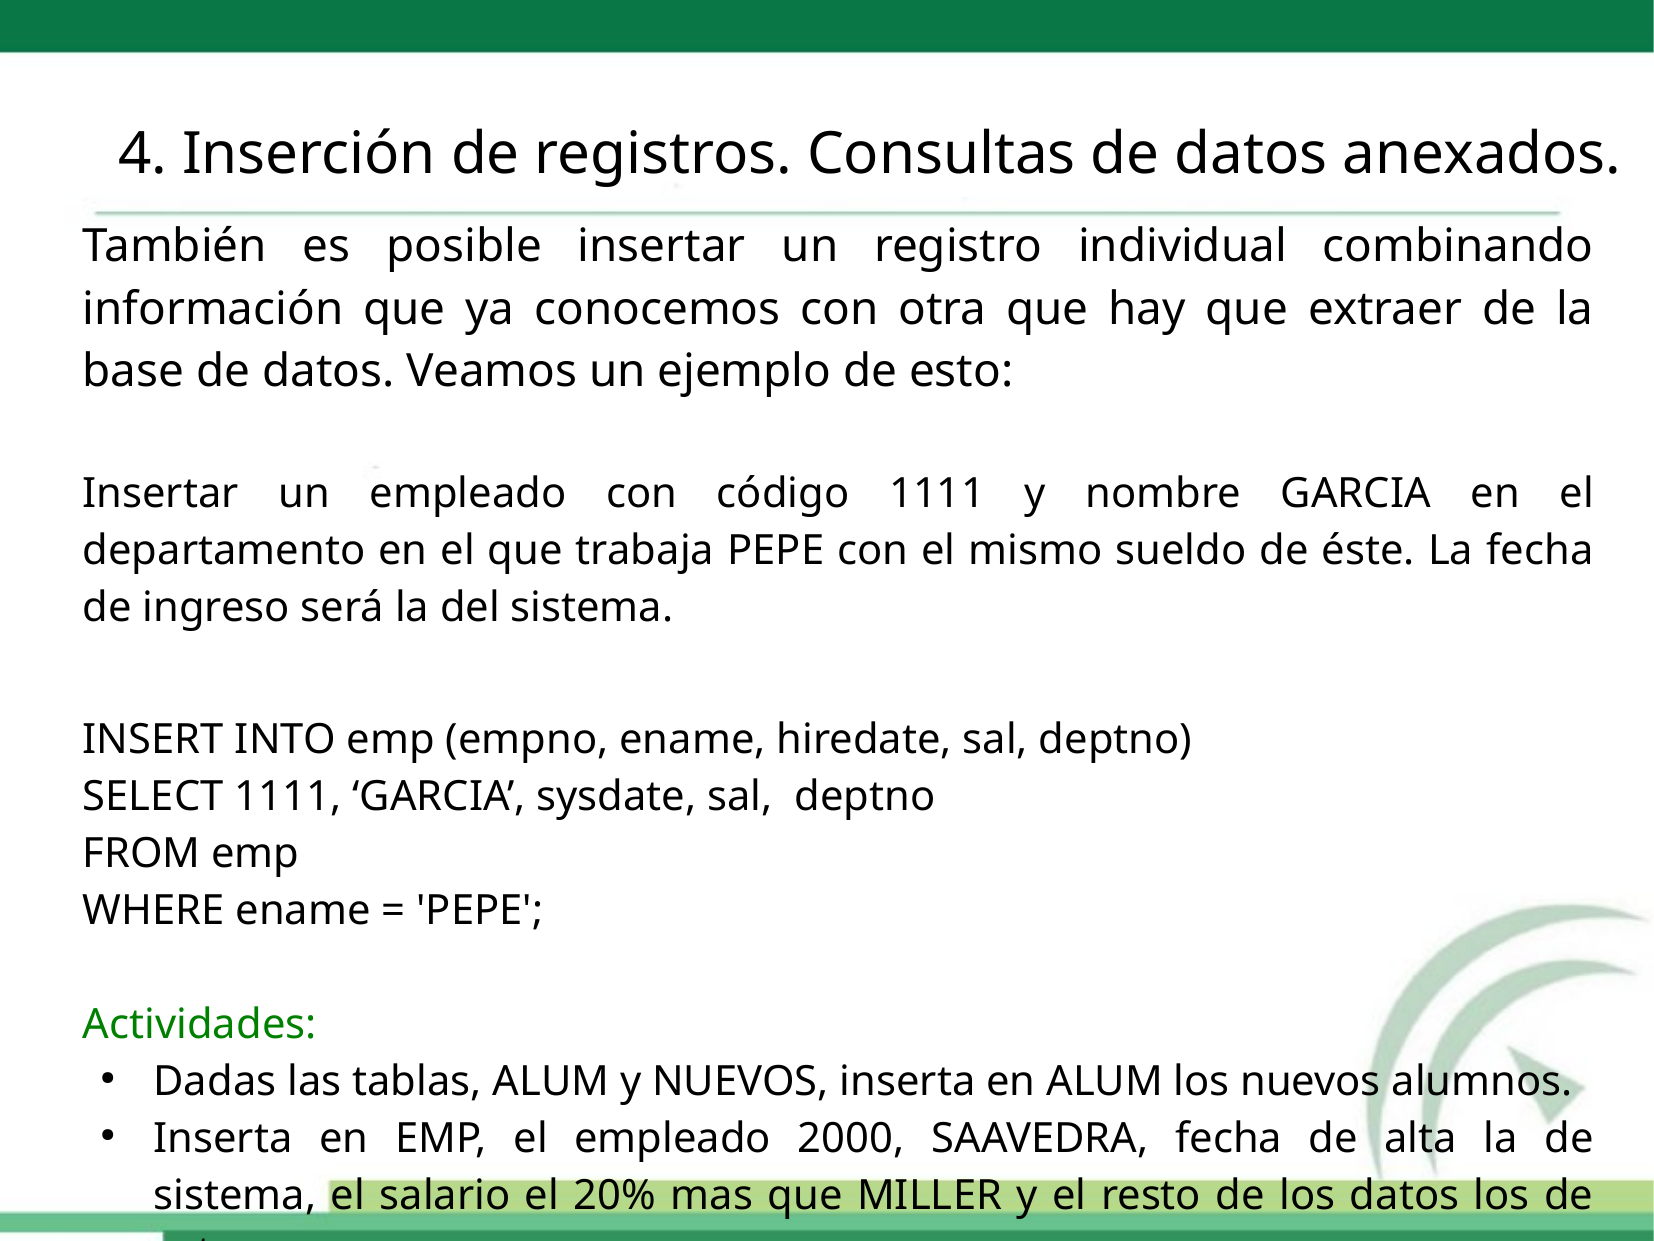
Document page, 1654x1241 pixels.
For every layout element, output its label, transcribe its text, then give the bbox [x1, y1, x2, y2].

picture [0, 0, 1654, 1241]
title 4. Inserción de registros. Consultas de datos anexados. [118, 46, 1654, 254]
list También es posible insertar un registro individual combinando información que ya conocemos con otra que hay que extraer de la base de datos. Veamos un ejemplo de esto: Insertar un empleado con código 1111 y nombre GARCIA en el departamento en el que trabaja PEPE con el mismo sueldo de éste. La fecha de ingreso será la del sistema. INSERT INTO emp (empno, ename, hiredate, sal, deptno) SELECT 1111, ‘GARCIA’, sysdate, sal, deptno FROM emp WHERE ename = 'PEPE'; Actividades: Dadas las tablas, ALUM y NUEVOS, inserta en ALUM los nuevos alumnos. Inserta en EMP, el empleado 2000, SAAVEDRA, fecha de alta la de sistema, el salario el 20% mas que MILLER y el resto de los datos los de este. [82, 212, 1595, 1227]
